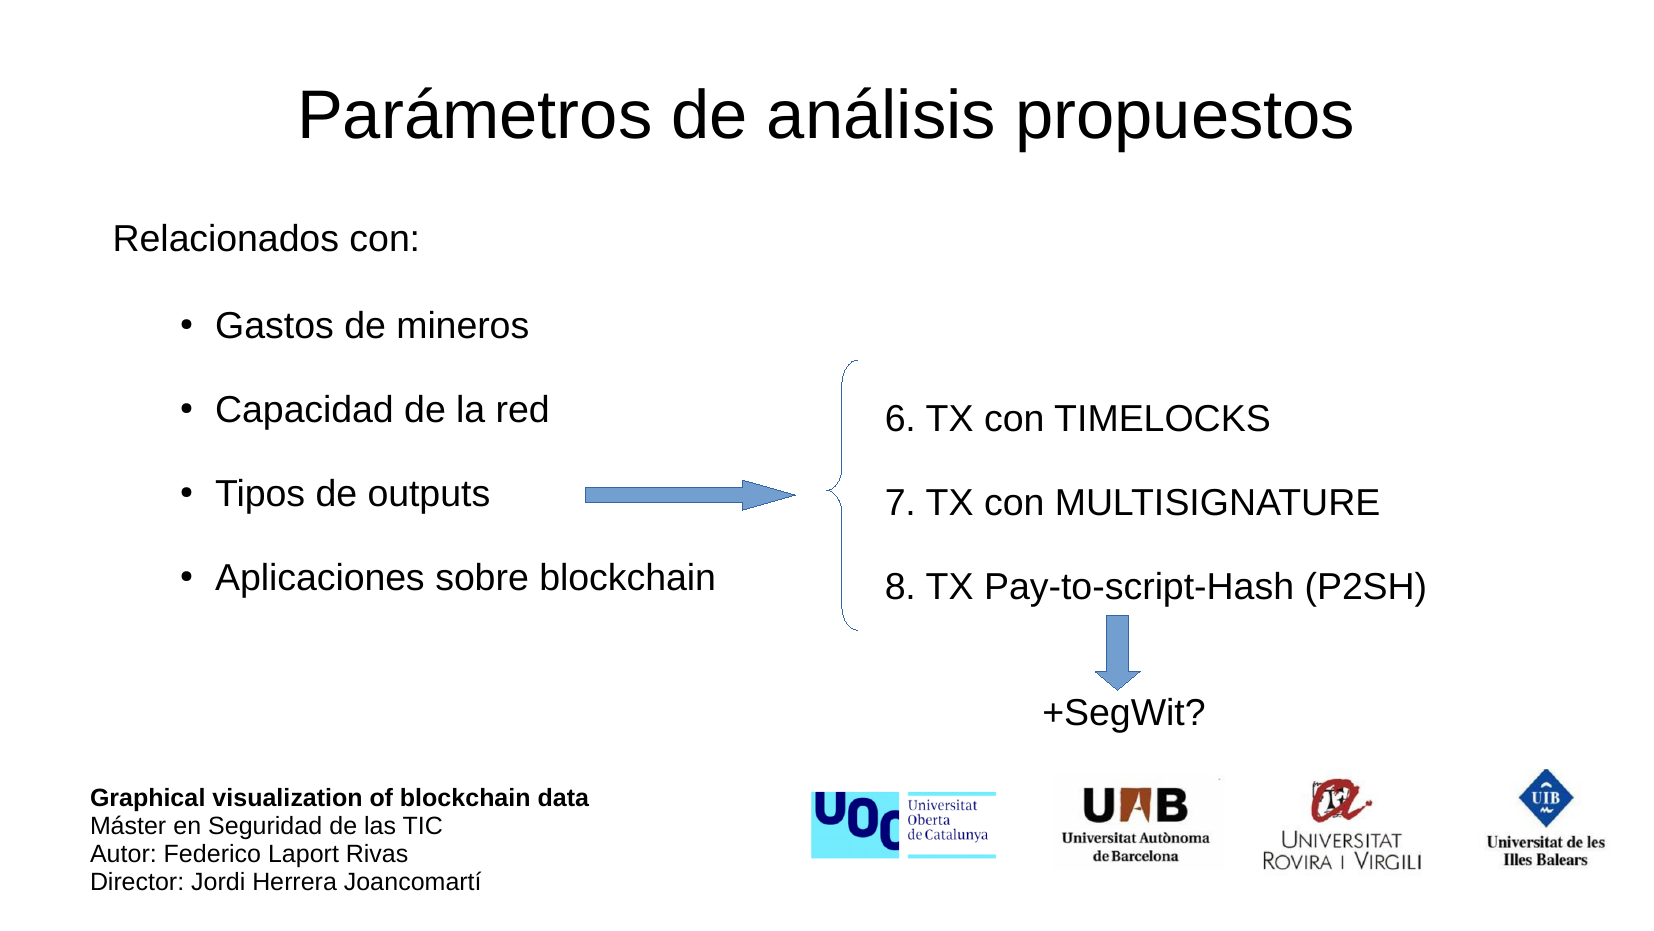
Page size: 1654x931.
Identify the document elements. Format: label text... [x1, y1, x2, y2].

text_box [1095, 615, 1141, 691]
picture [788, 752, 1636, 901]
text_box 6. TX con TIMELOCKS 7. TX con MULTISIGNATURE 8. TX Pay-to-script-Hash (P2SH) +SegWit? [870, 390, 1654, 741]
text_box Gastos de mineros Capacidad de la red Tipos de outputs Aplicaciones sobre blockchain [165, 297, 1051, 691]
title Parámetros de análisis propuestos [82, 37, 1571, 193]
text_box Relacionados con: [97, 210, 436, 267]
text_box Graphical visualization of blockchain data Máster en Seguridad de las TIC Autor: Federico Laport Rivas Director: Jordi Herrera Joancomartí [90, 783, 616, 896]
text_box [585, 480, 796, 511]
